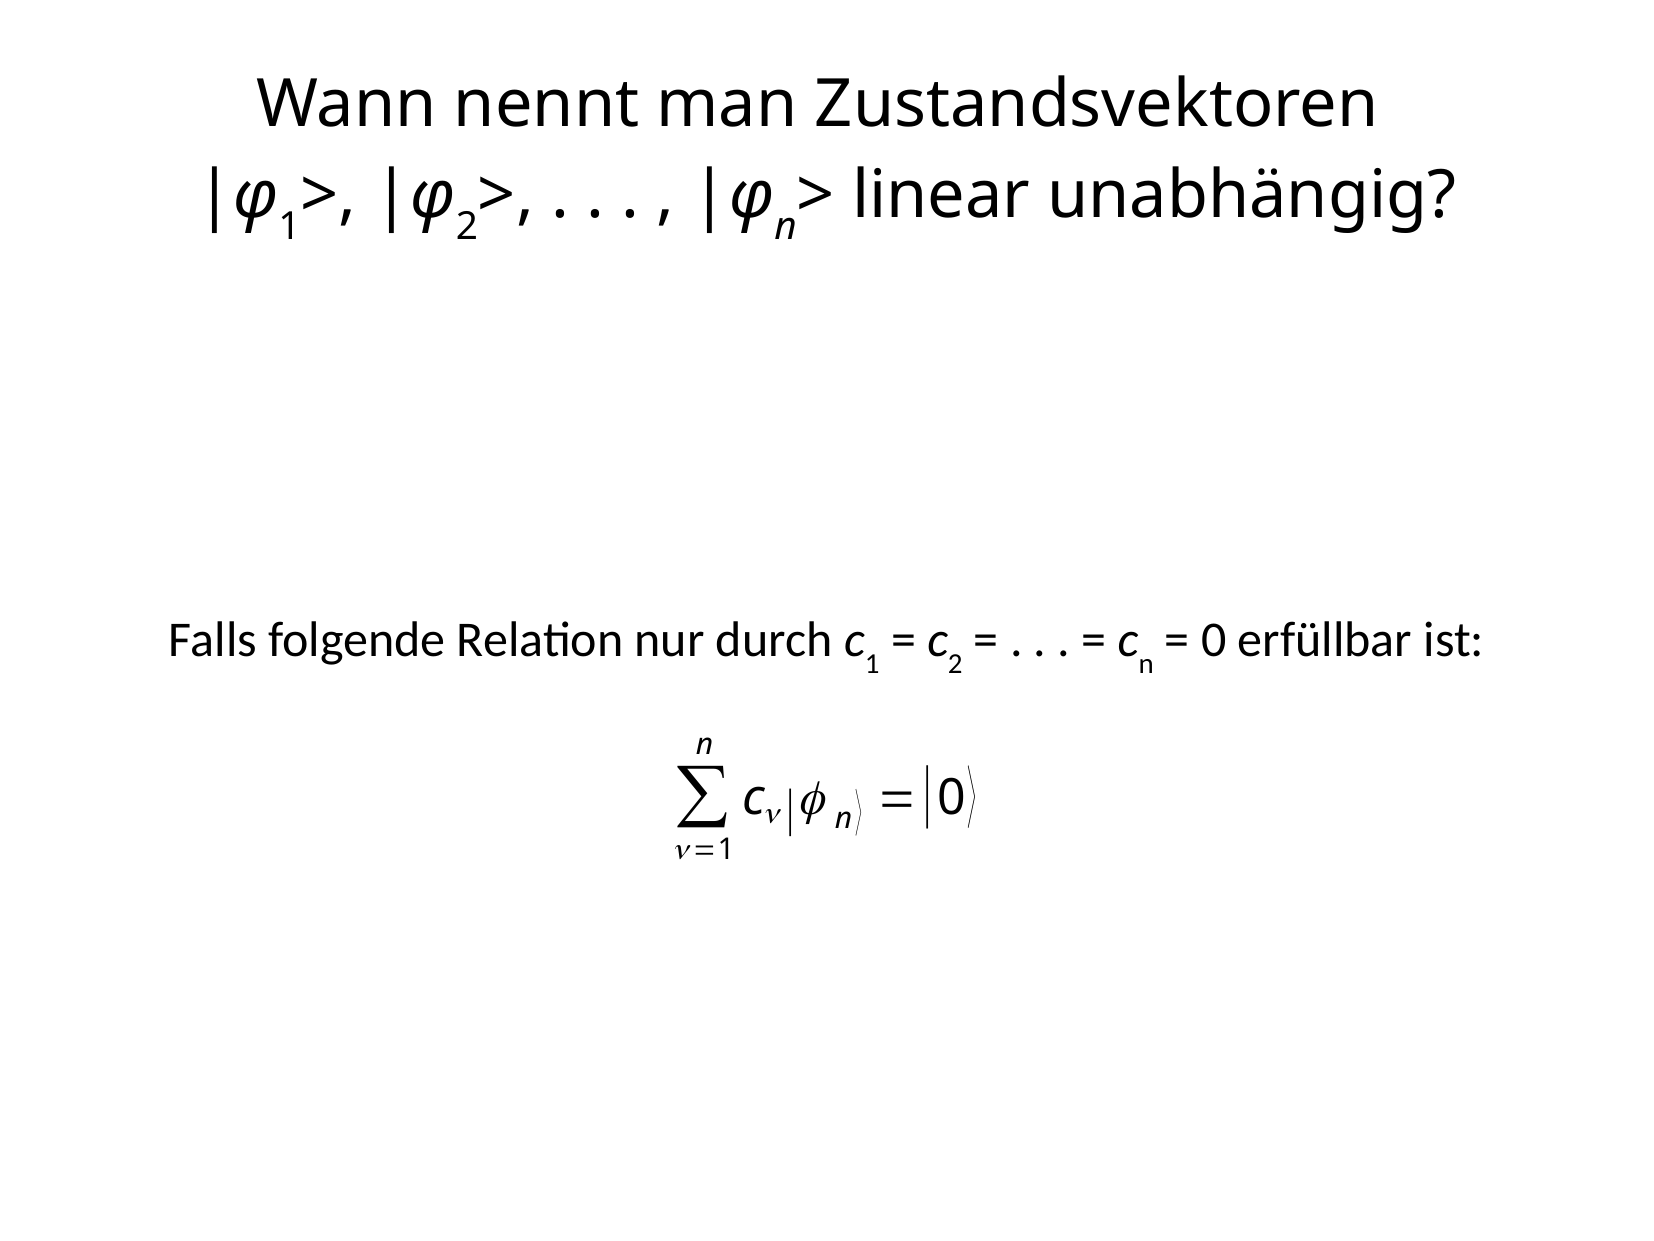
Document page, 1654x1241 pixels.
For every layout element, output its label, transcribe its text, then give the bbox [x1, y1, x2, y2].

title Wann nennt man Zustandsvektoren |φ1>, |φ2>, . . . , |φn> linear unabhängig? [82, 49, 1571, 257]
subtitle Falls folgende Relation nur durch c1 = c2 = . . . = cn = 0 erfüllbar ist: [82, 290, 1571, 1010]
chart [666, 726, 988, 868]
